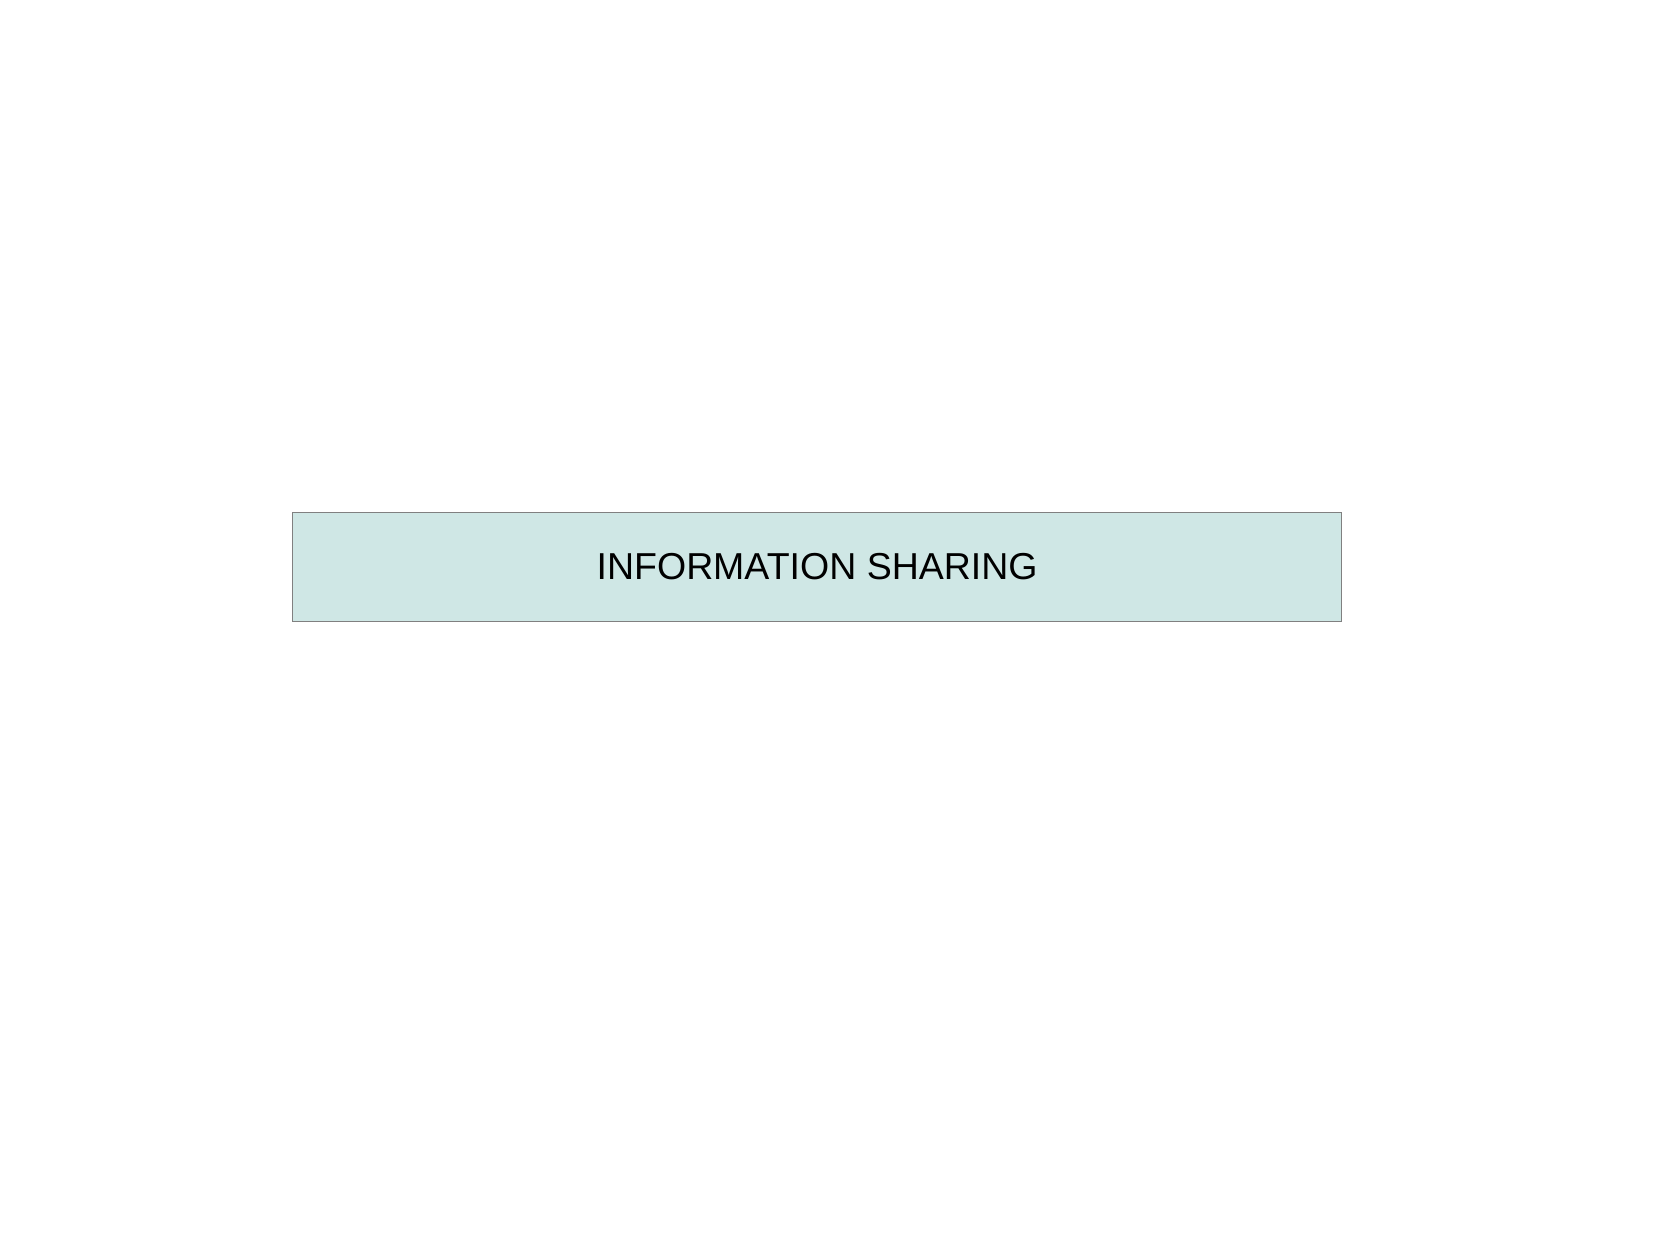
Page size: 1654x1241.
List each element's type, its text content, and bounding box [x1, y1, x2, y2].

text_box INFORMATION SHARING [292, 512, 1342, 622]
